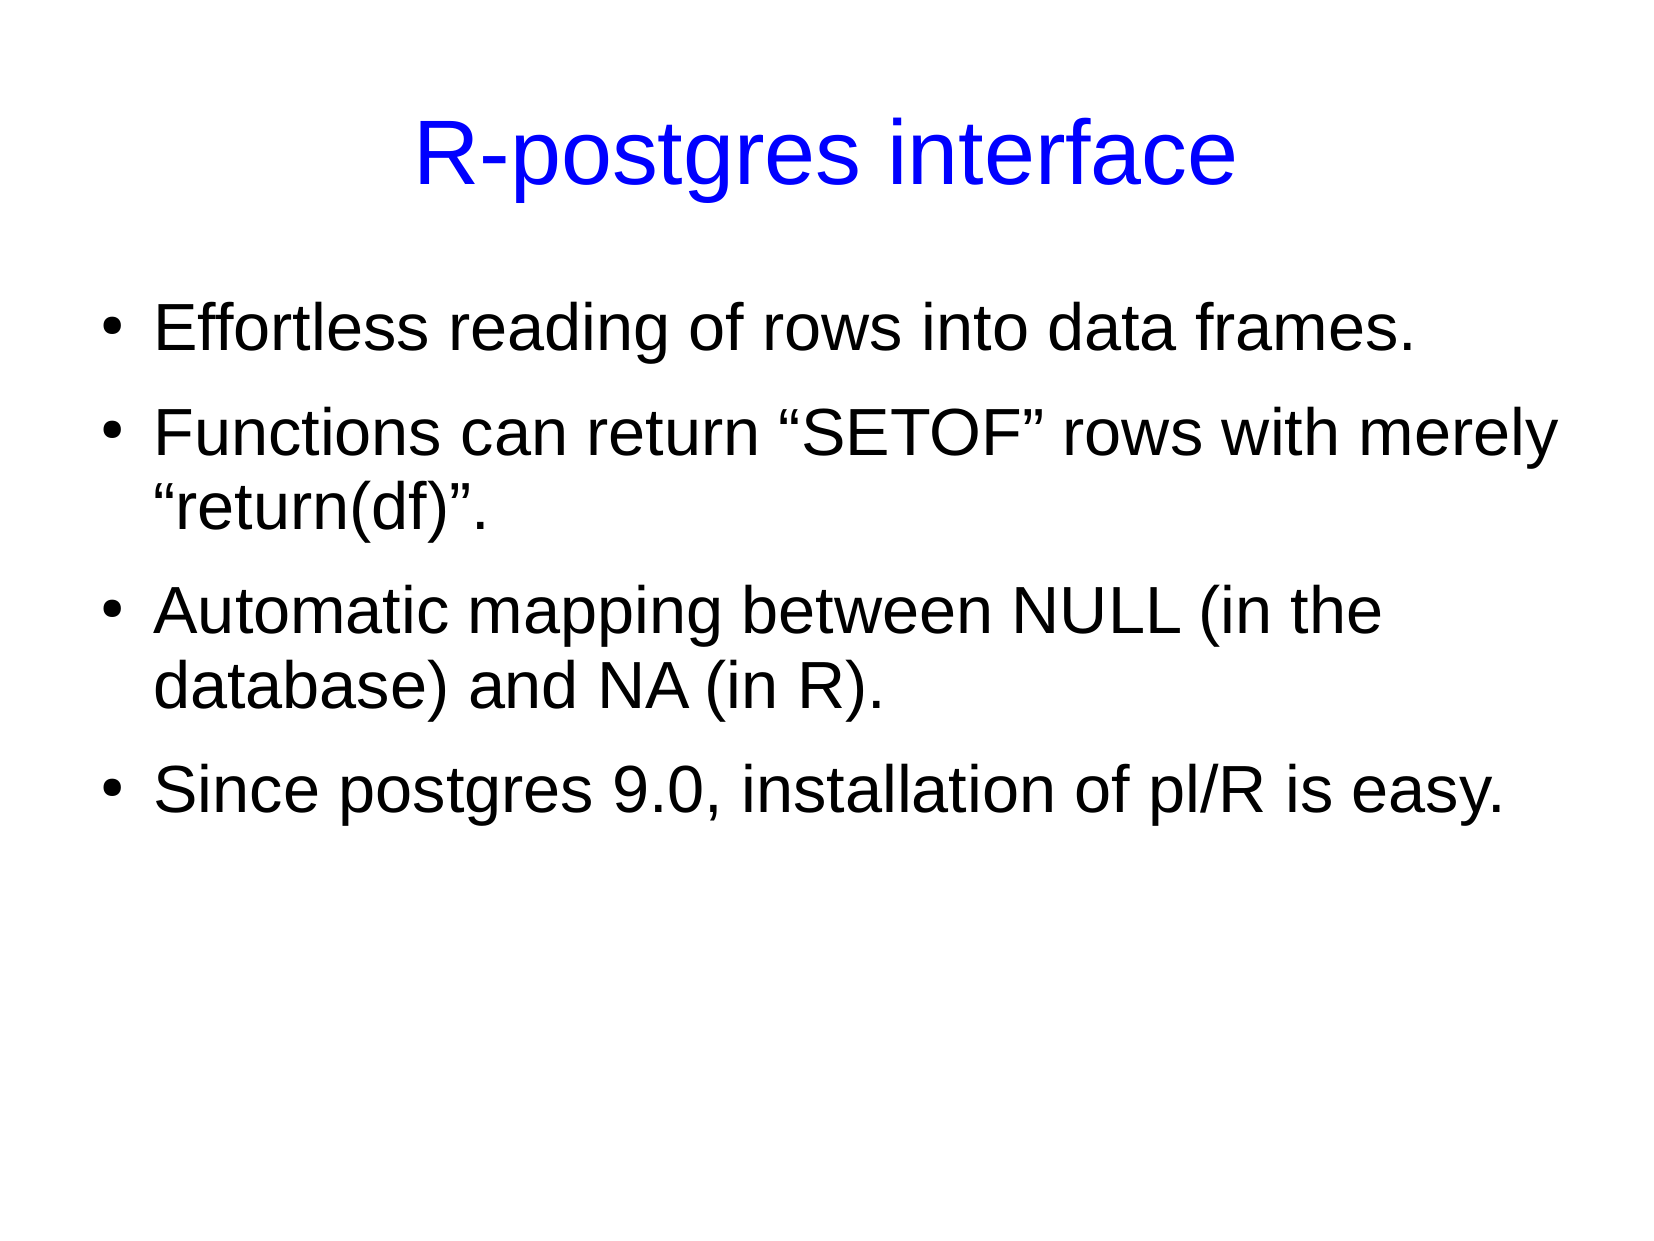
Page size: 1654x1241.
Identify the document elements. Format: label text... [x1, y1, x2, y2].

list Effortless reading of rows into data frames. Functions can return “SETOF” rows with merely “return(df)”. Automatic mapping between NULL (in the database) and NA (in R). Since postgres 9.0, installation of pl/R is easy. [82, 290, 1571, 1109]
title R-postgres interface [82, 49, 1571, 257]
